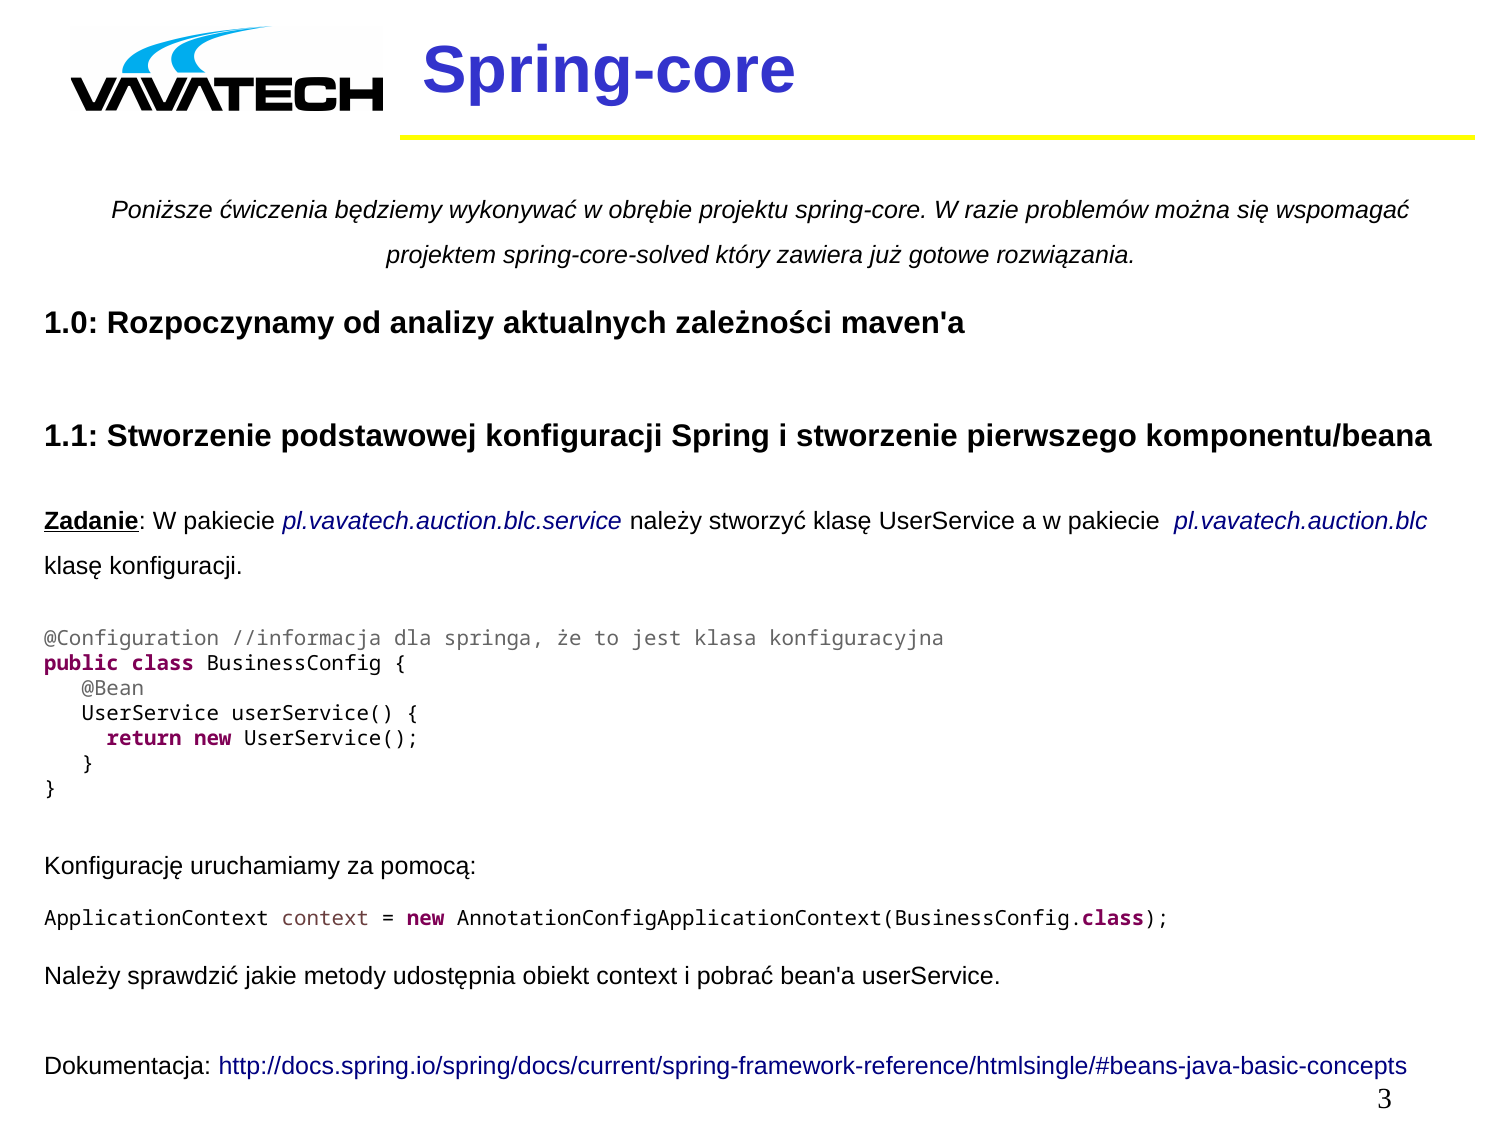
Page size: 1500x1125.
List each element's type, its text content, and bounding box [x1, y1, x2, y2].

text_box 1.0: Rozpoczynamy od analizy aktualnych zależności maven'a 1.1: Stworzenie podstawowej konfiguracji Spring i stworzenie pierwszego komponentu/beana Zadanie: W pakiecie pl.vavatech.auction.blc.service należy stworzyć klasę UserService a w pakiecie pl.vavatech.auction.blc klasę konfiguracji. @Configuration //informacja dla springa, że to jest klasa konfiguracyjna public class BusinessConfig { @Bean UserService userService() { return new UserService(); } } Konfigurację uruchamiamy za pomocą: ApplicationContext context = new AnnotationConfigApplicationContext(BusinessConfig.class); Należy sprawdzić jakie metody udostępnia obiekt context i pobrać bean'a userService. Dokumentacja: http://docs.spring.io/spring/docs/current/spring-framework-reference/htmlsingle/#beans-java-basic-concepts [29, 295, 1453, 1087]
text_box Poniższe ćwiczenia będziemy wykonywać w obrębie projektu spring-core. W razie problemów można się wspomagać projektem spring-core-solved który zawiera już gotowe rozwiązania. [59, 171, 1465, 367]
picture [70, 26, 383, 111]
title Spring-core [407, 0, 1479, 157]
